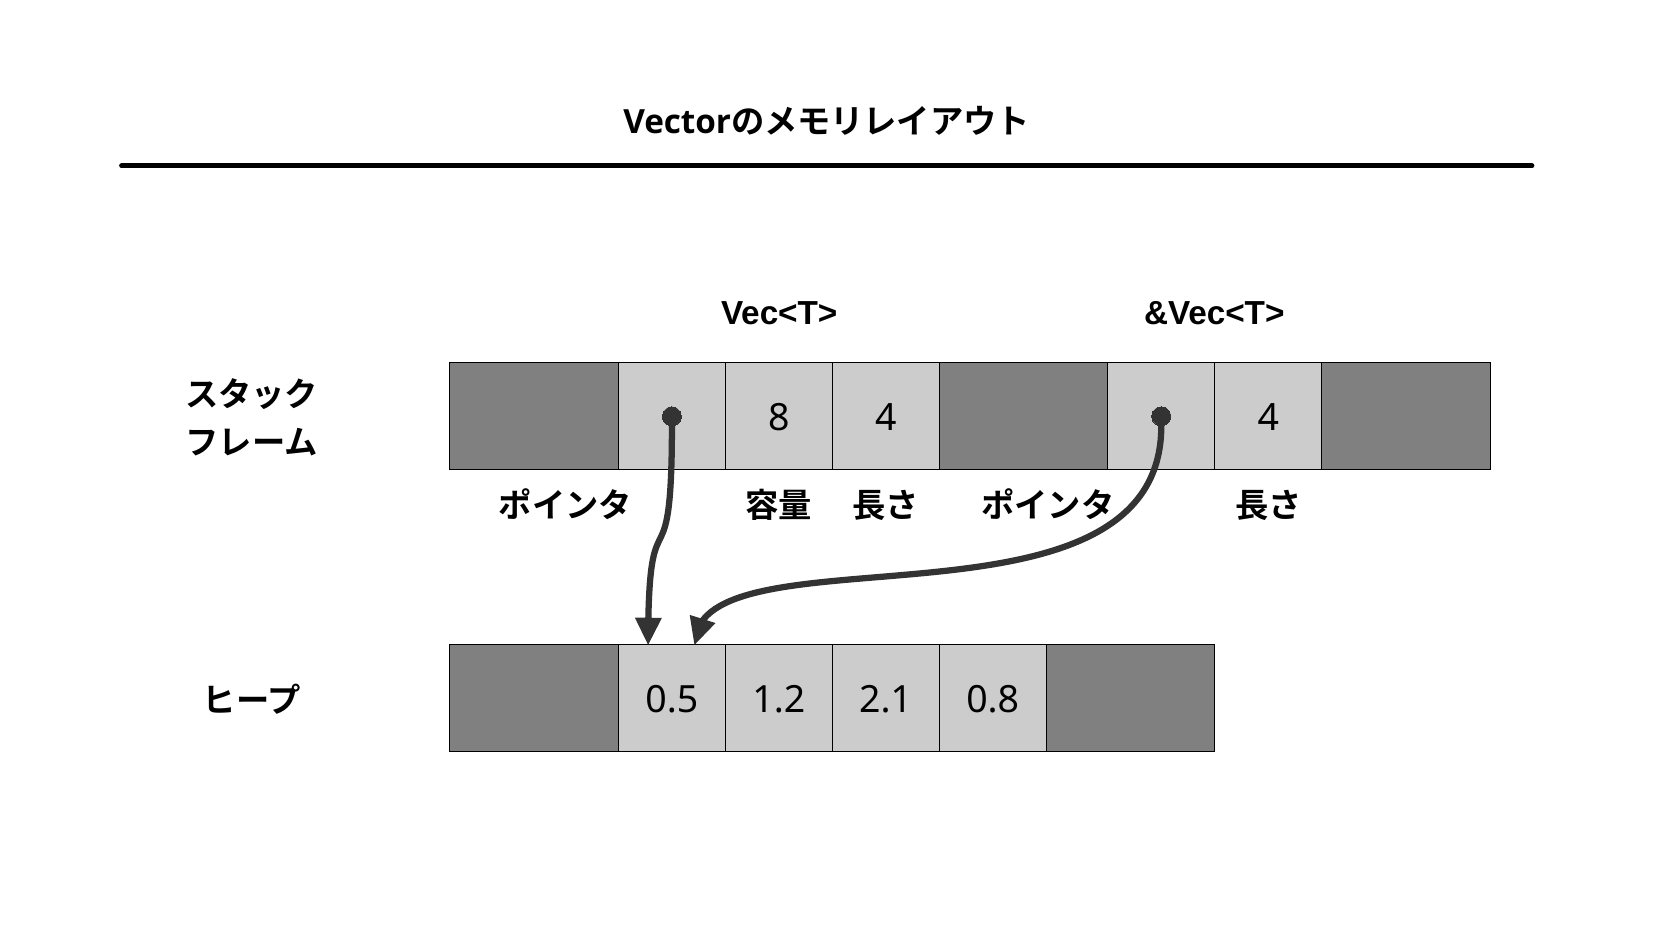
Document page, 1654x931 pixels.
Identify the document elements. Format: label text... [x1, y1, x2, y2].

text_box 長さ [1214, 471, 1322, 535]
text_box 4 [832, 362, 939, 470]
text_box [939, 362, 1214, 470]
text_box 0.5 [618, 644, 725, 752]
text_box &Vec<T> [1125, 283, 1303, 344]
text_box ポインタ [1099, 506, 1137, 536]
text_box 容量 [725, 471, 832, 535]
text_box 4 [1214, 362, 1322, 470]
text_box 長さ [832, 471, 940, 535]
text_box [449, 362, 725, 470]
text_box 2.1 [832, 644, 939, 752]
text_box [449, 644, 618, 752]
text_box Vec<T> [690, 283, 868, 344]
text_box 0.8 [939, 644, 1046, 752]
text_box ヒープ [163, 642, 341, 754]
text_box [1322, 362, 1491, 470]
text_box ポインタ [477, 469, 654, 536]
text_box ポインタ [959, 469, 1137, 536]
text_box スタック フレーム [163, 360, 341, 472]
text_box 8 [725, 362, 832, 470]
text_box Vectorのメモリレイアウト [533, 41, 1120, 153]
text_box 1.2 [725, 644, 832, 752]
text_box [1046, 644, 1215, 752]
